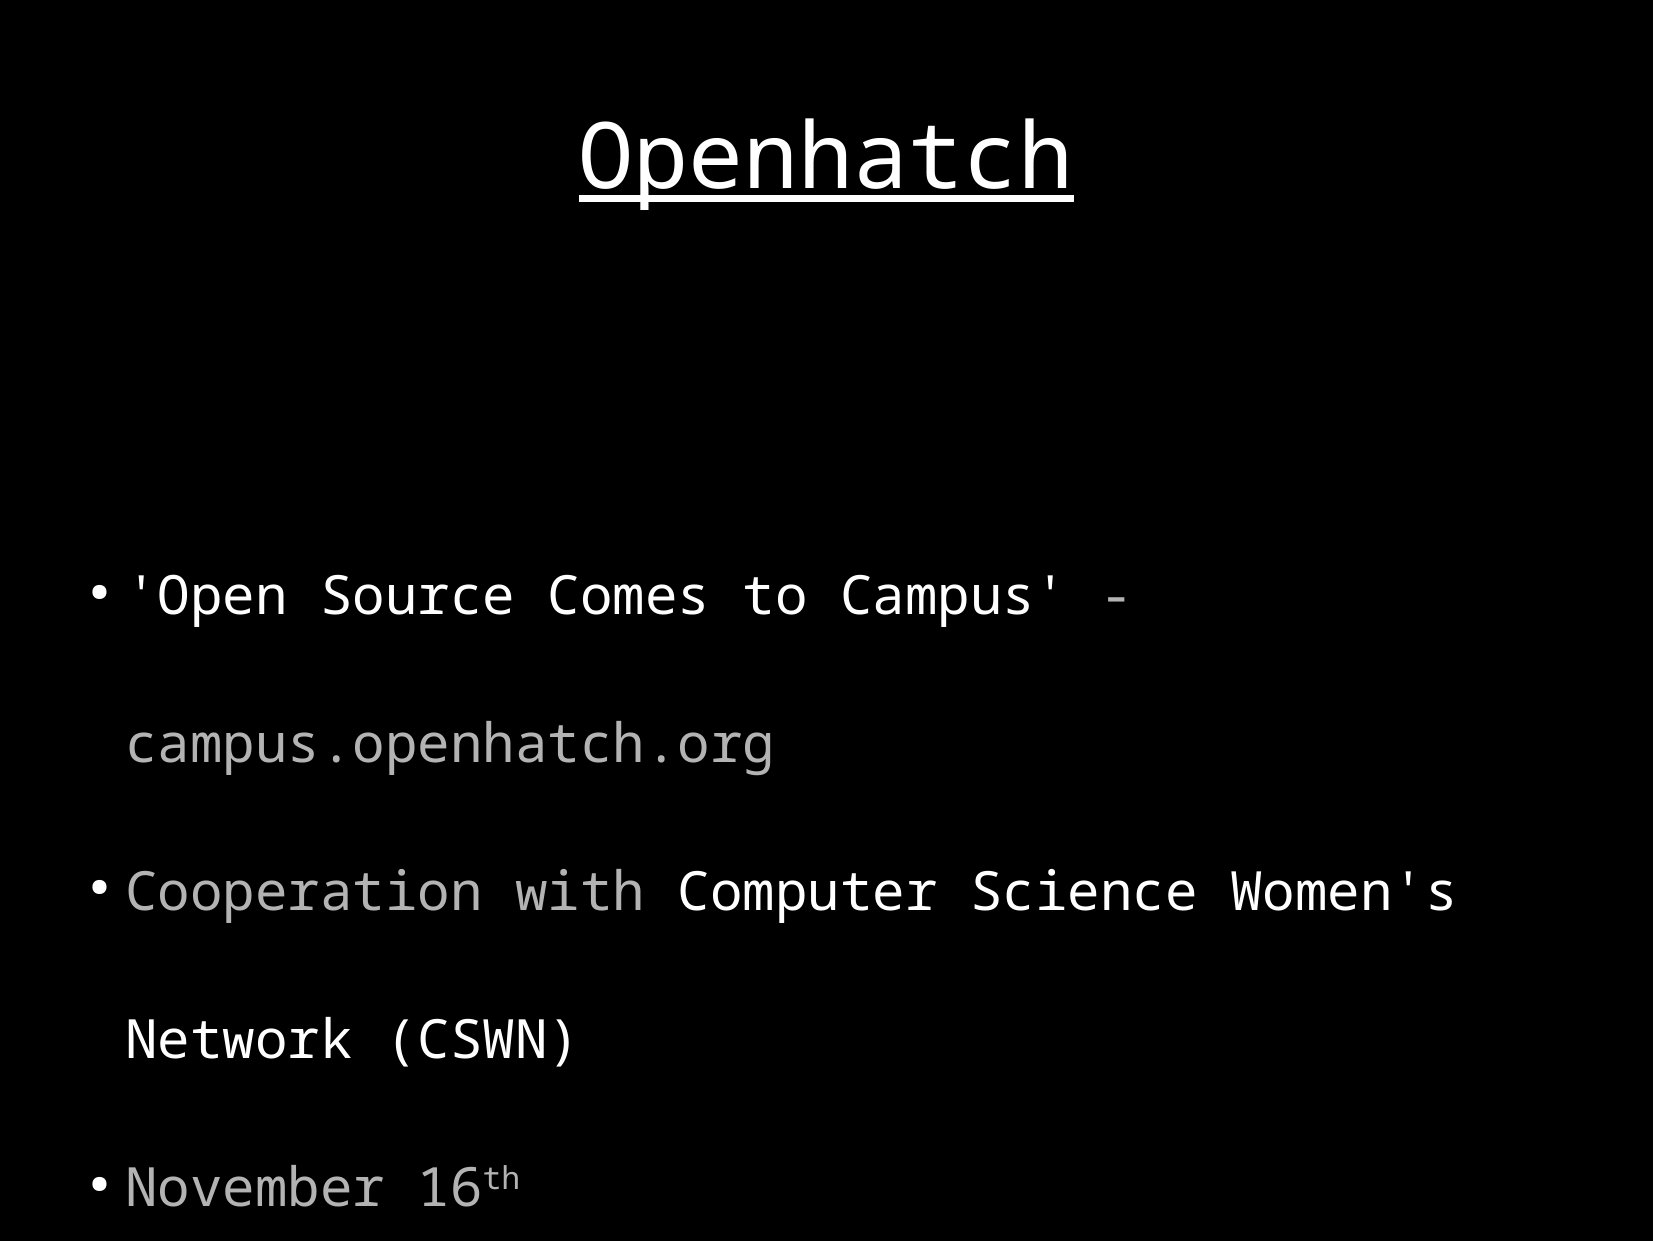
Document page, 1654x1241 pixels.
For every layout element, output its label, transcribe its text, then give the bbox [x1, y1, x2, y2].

title Openhatch [82, 49, 1571, 257]
text_box 'Open Source Comes to Campus' - campus.openhatch.org Cooperation with Computer Science Women's Network (CSWN) November 16th [75, 475, 1561, 865]
